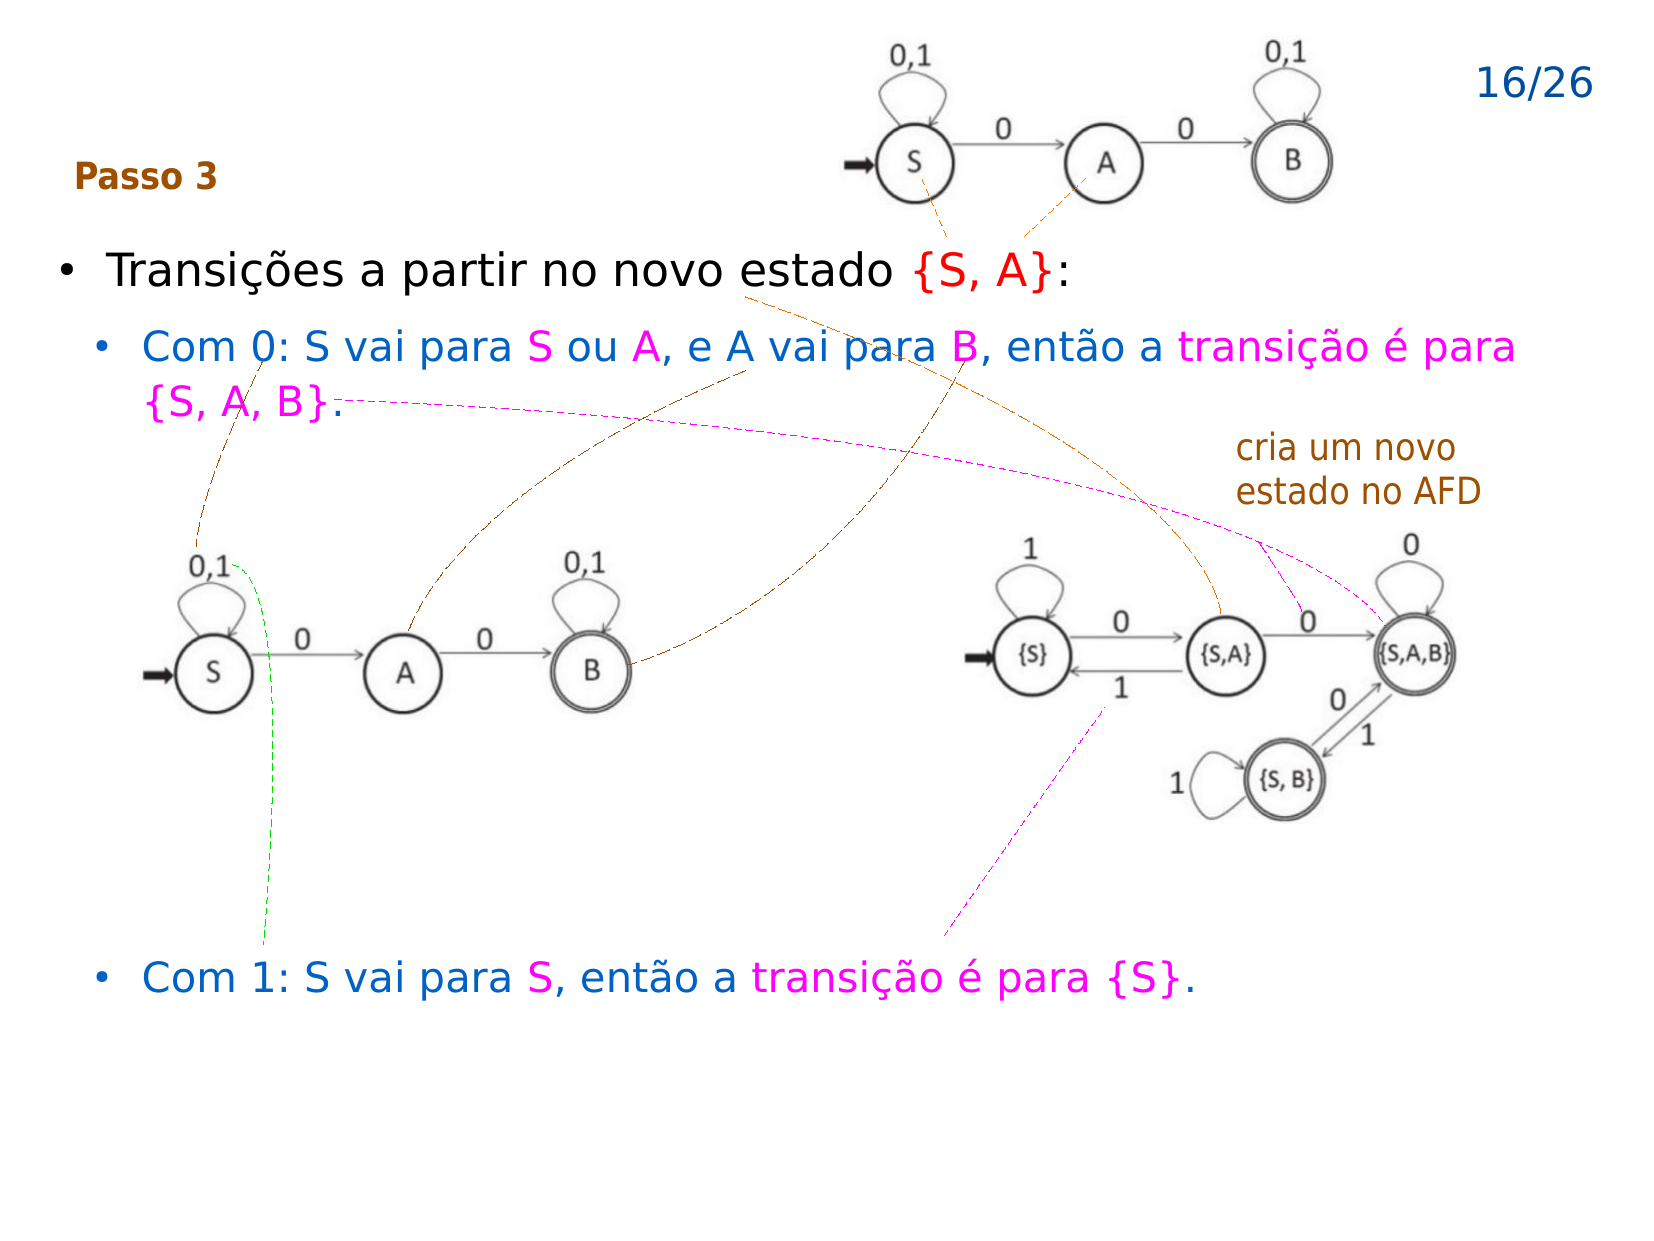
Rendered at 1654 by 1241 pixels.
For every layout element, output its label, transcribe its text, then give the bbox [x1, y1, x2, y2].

picture [137, 546, 639, 722]
list Transições a partir no novo estado {S, A}: Com 0: S vai para S ou A, e A vai para B, então a transição é para {S, A, B}. Com 1: S vai para S, então a transição é para {S}. [59, 236, 1595, 1211]
text_box Passo 3 [59, 147, 336, 211]
text_box cria um novo estado no AFD [1220, 418, 1531, 531]
picture [838, 35, 1340, 211]
picture [955, 530, 1461, 824]
